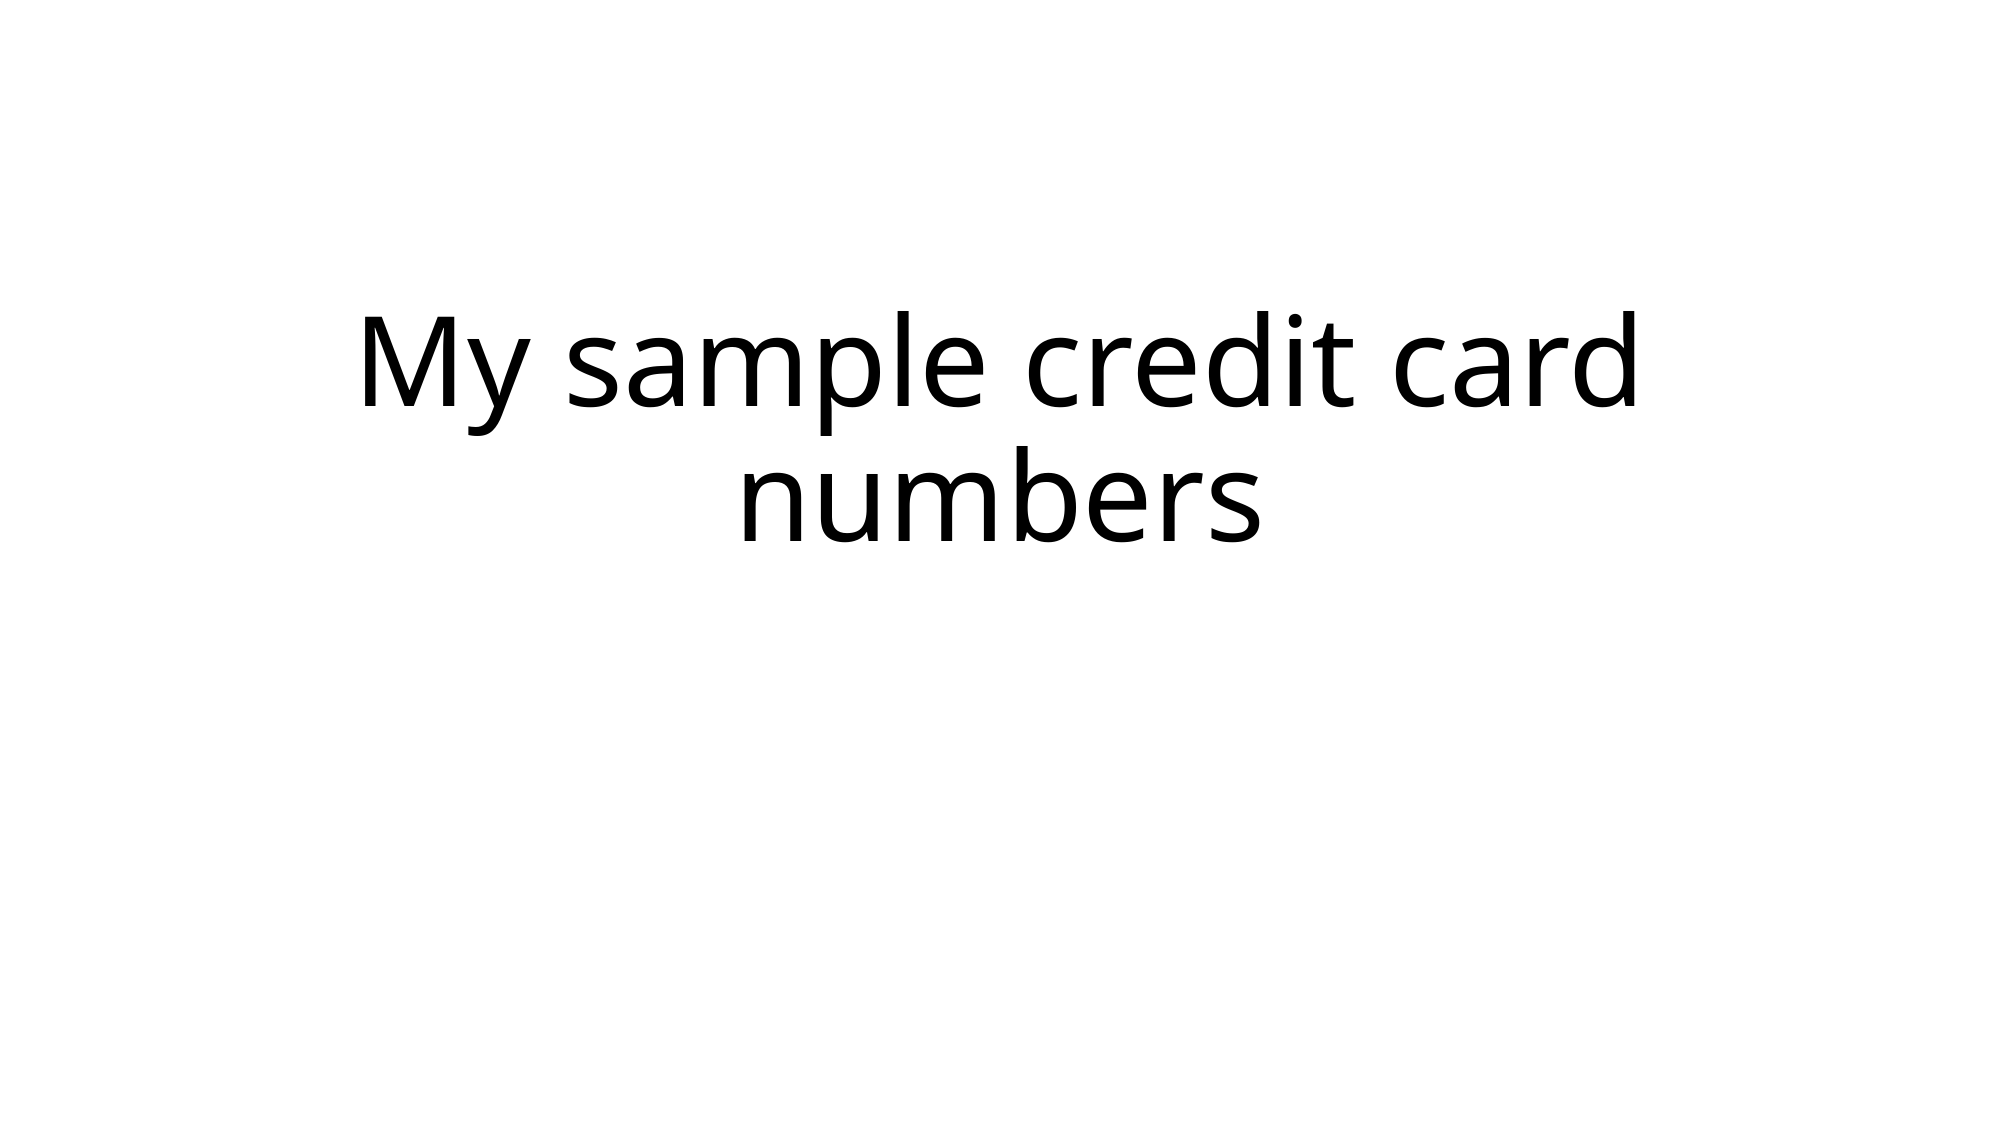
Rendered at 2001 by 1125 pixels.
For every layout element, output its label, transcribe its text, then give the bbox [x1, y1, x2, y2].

title My sample credit card numbers [249, 184, 1750, 576]
